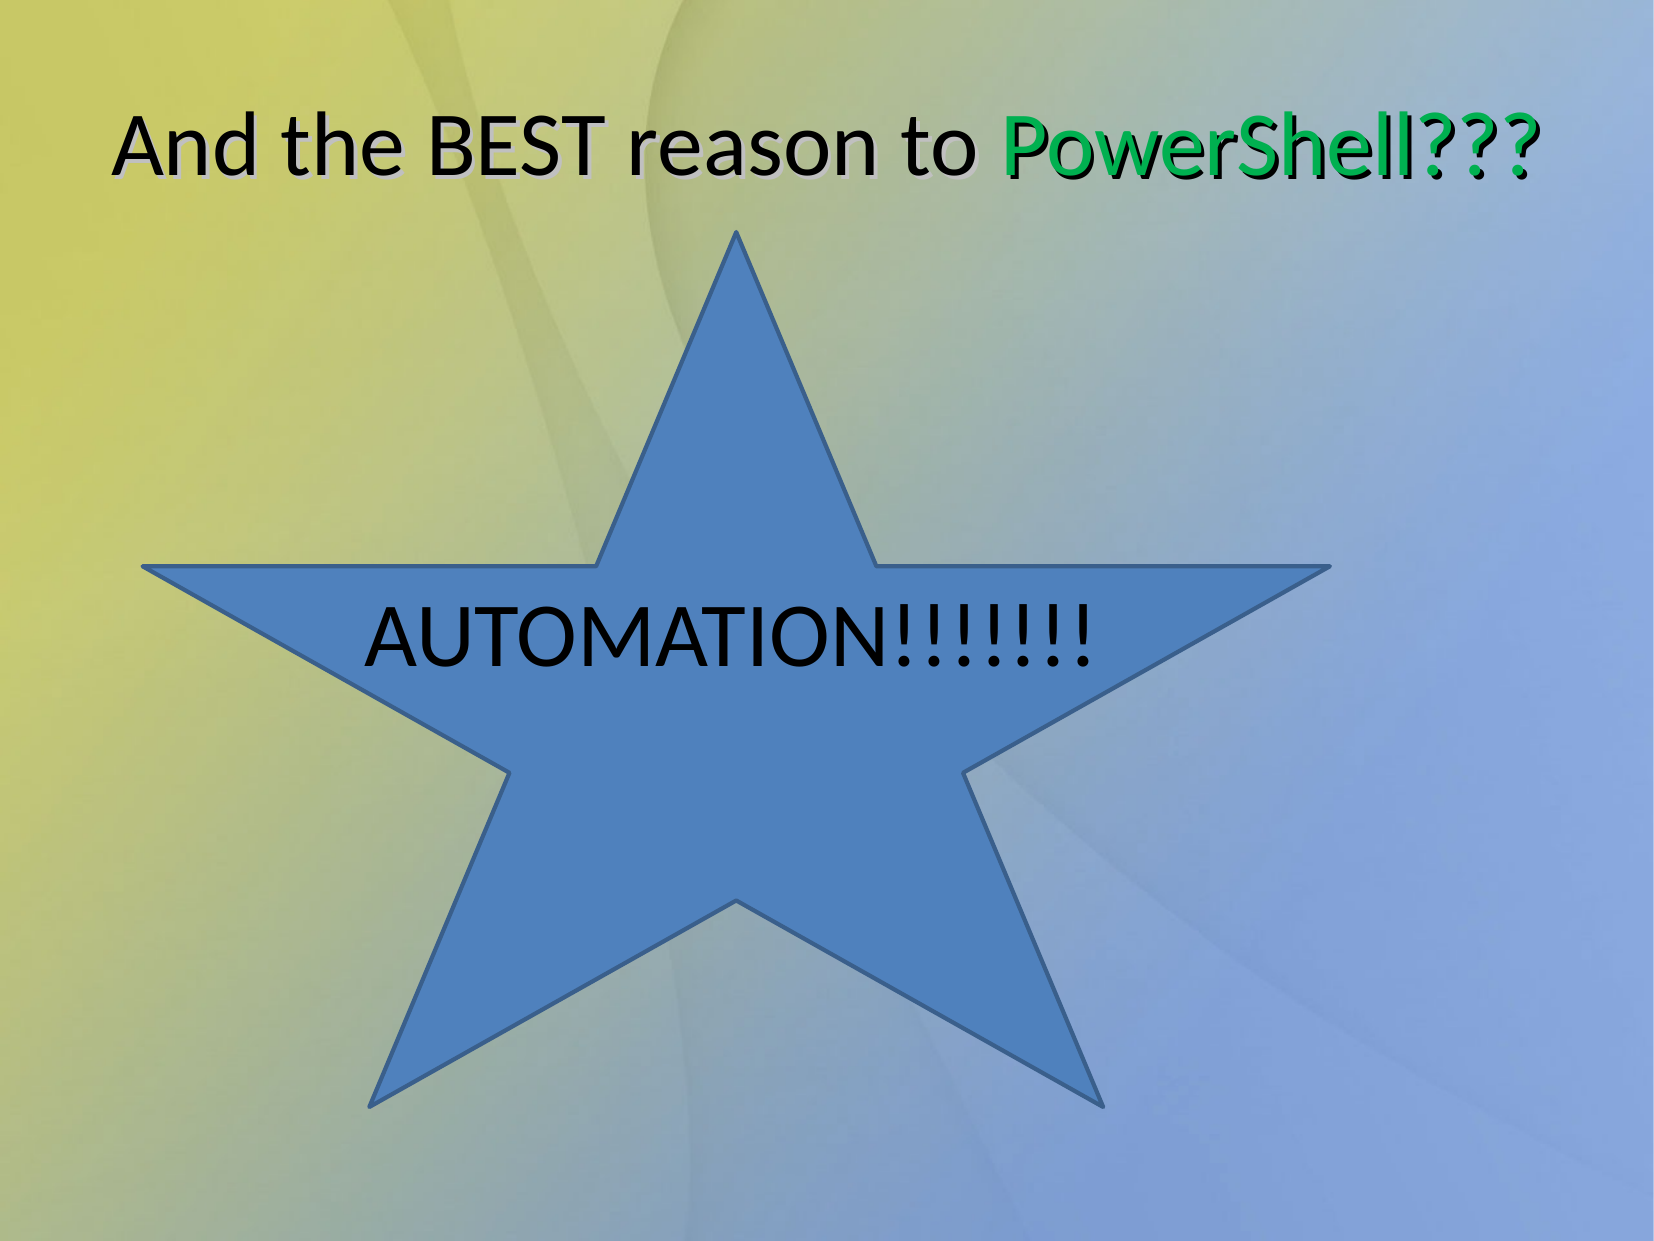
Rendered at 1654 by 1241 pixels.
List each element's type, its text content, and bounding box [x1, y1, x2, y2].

picture [0, 0, 1654, 1241]
title And the BEST reason to PowerShell??? [82, 49, 1571, 257]
text_box AUTOMATION!!!!!!! [349, 567, 1116, 693]
text_box [367, 693, 1105, 1107]
text_box [142, 232, 1330, 687]
